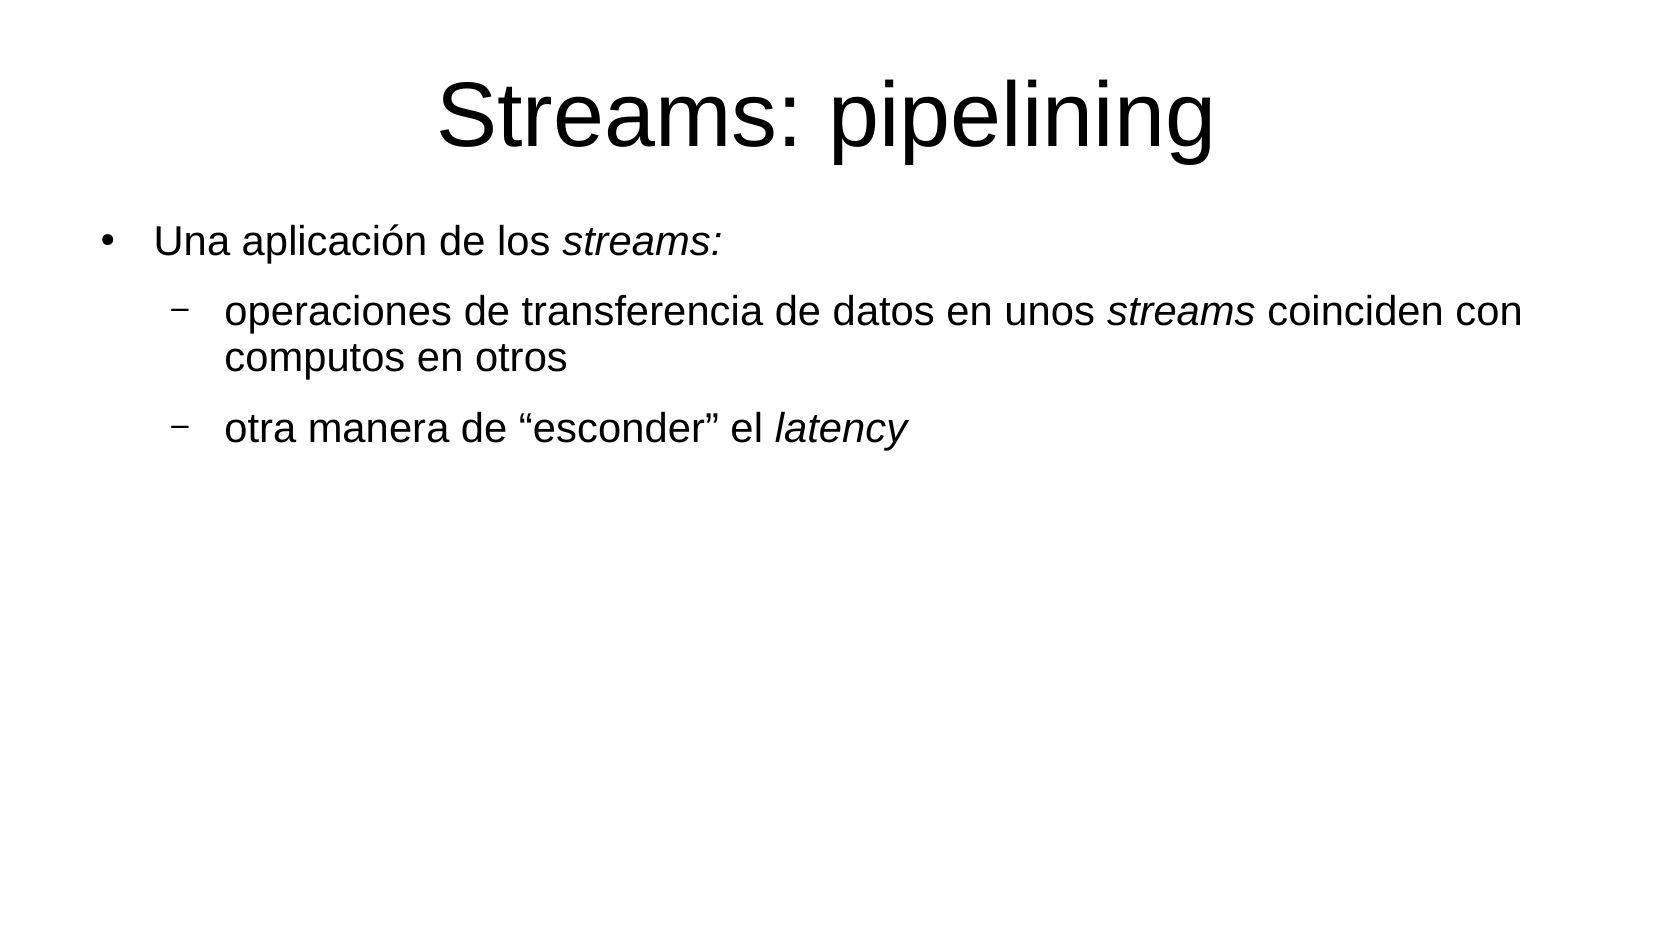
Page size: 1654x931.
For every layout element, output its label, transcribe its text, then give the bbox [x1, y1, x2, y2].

title Streams: pipelining [82, 37, 1571, 193]
list Una aplicación de los streams: operaciones de transferencia de datos en unos streams coinciden con computos en otros otra manera de “esconder” el latency [82, 217, 1571, 758]
